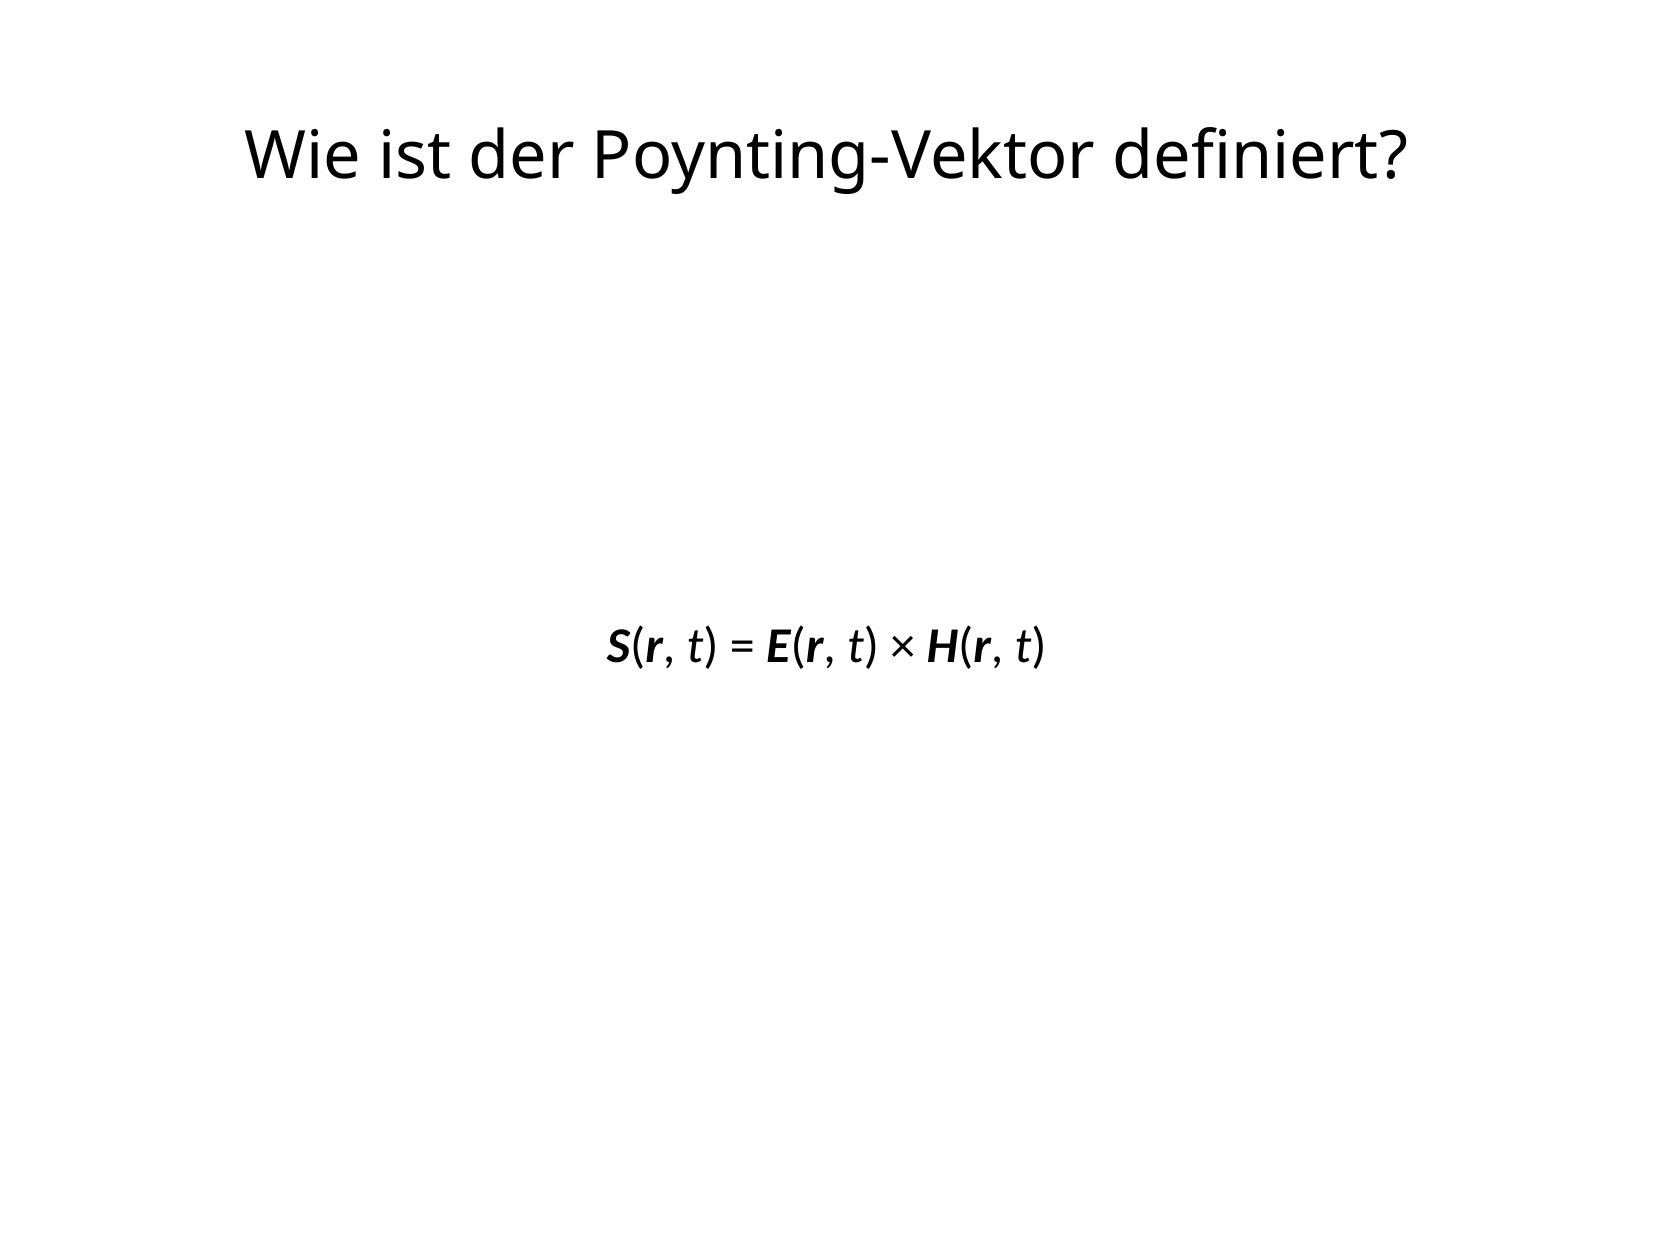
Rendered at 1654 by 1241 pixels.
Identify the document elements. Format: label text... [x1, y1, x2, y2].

subtitle S(r, t) = E(r, t) × H(r, t) [82, 290, 1571, 1010]
title Wie ist der Poynting-Vektor definiert? [82, 49, 1571, 257]
